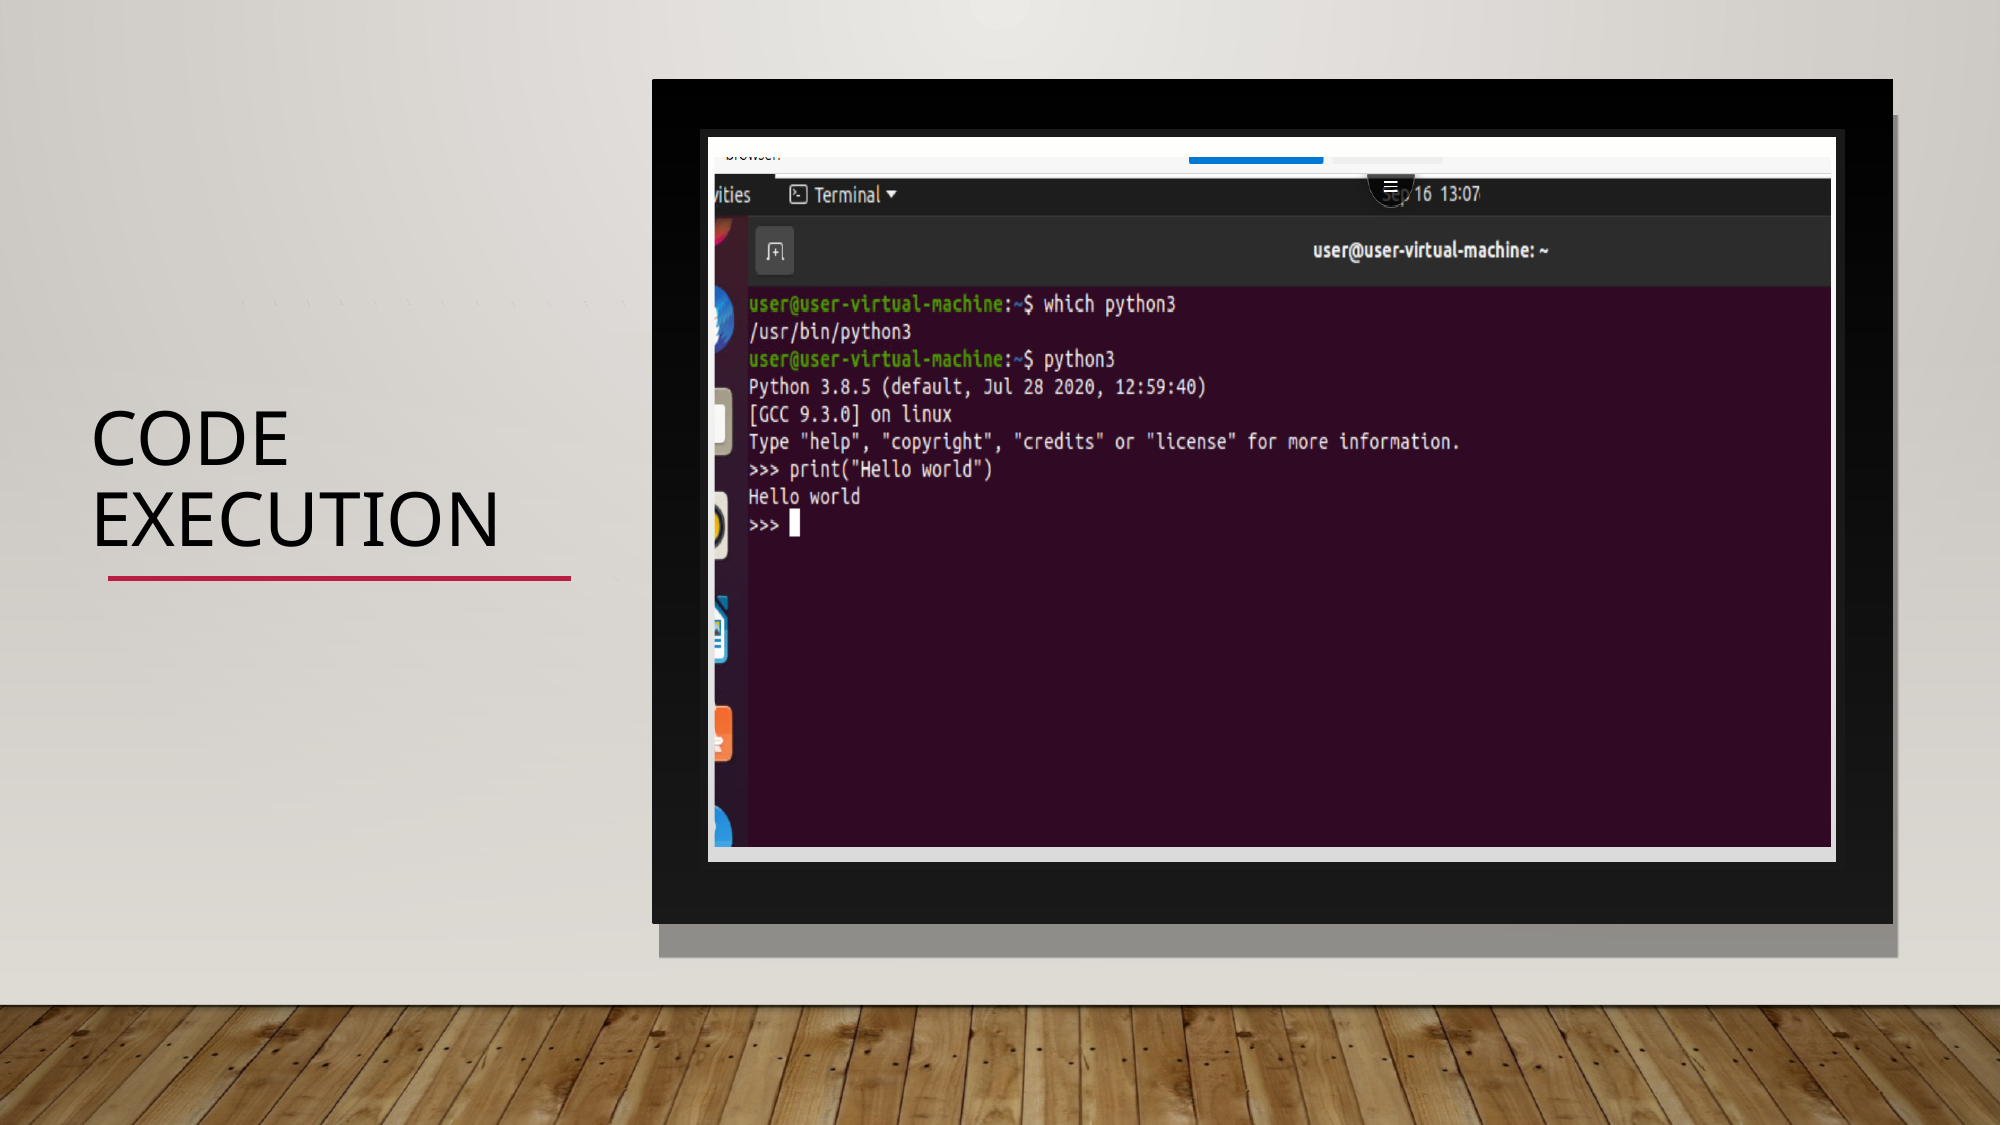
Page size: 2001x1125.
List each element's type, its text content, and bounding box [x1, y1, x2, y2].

title Code execution [75, 241, 572, 563]
picture [714, 157, 1831, 847]
text_box [0, 0, 2000, 1005]
picture [0, 1005, 2000, 1125]
